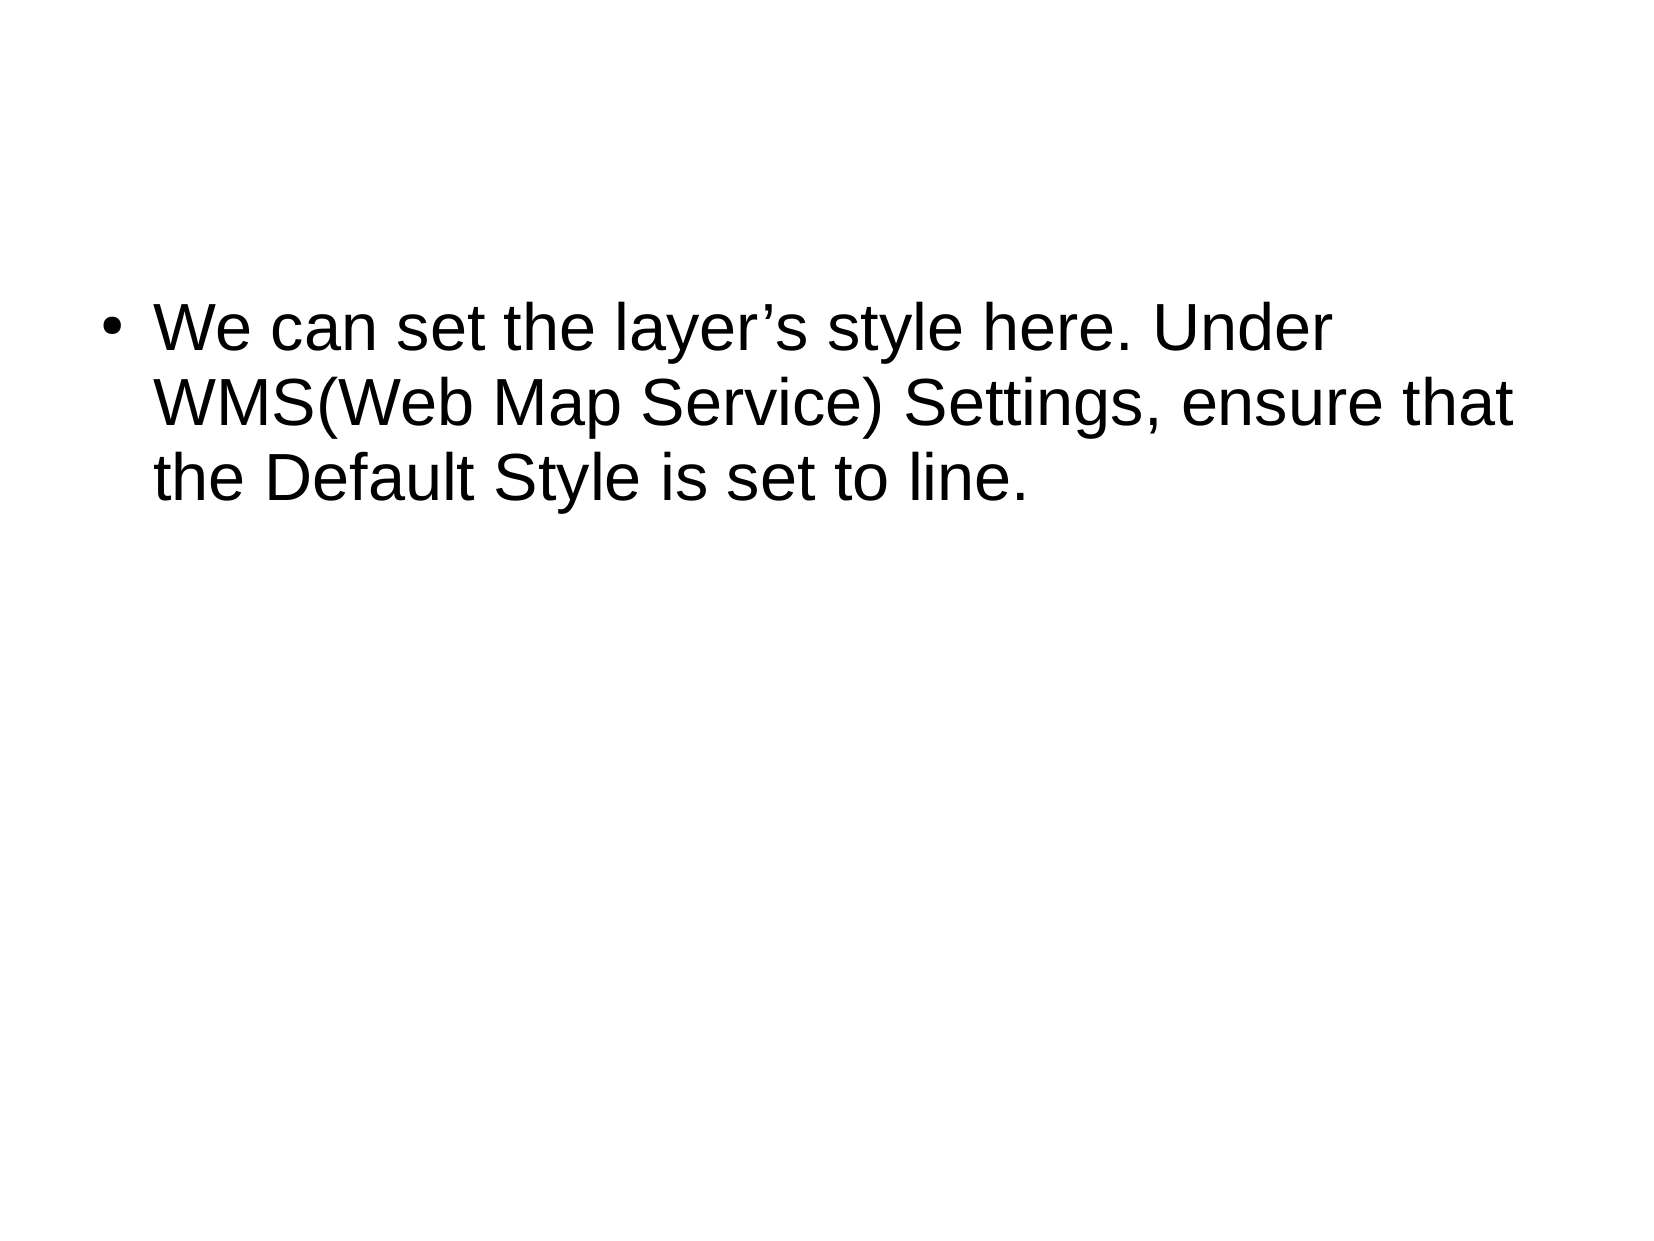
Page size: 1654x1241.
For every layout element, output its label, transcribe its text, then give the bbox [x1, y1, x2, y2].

list We can set the layer’s style here. Under WMS(Web Map Service) Settings, ensure that the Default Style is set to line. [82, 290, 1571, 1010]
